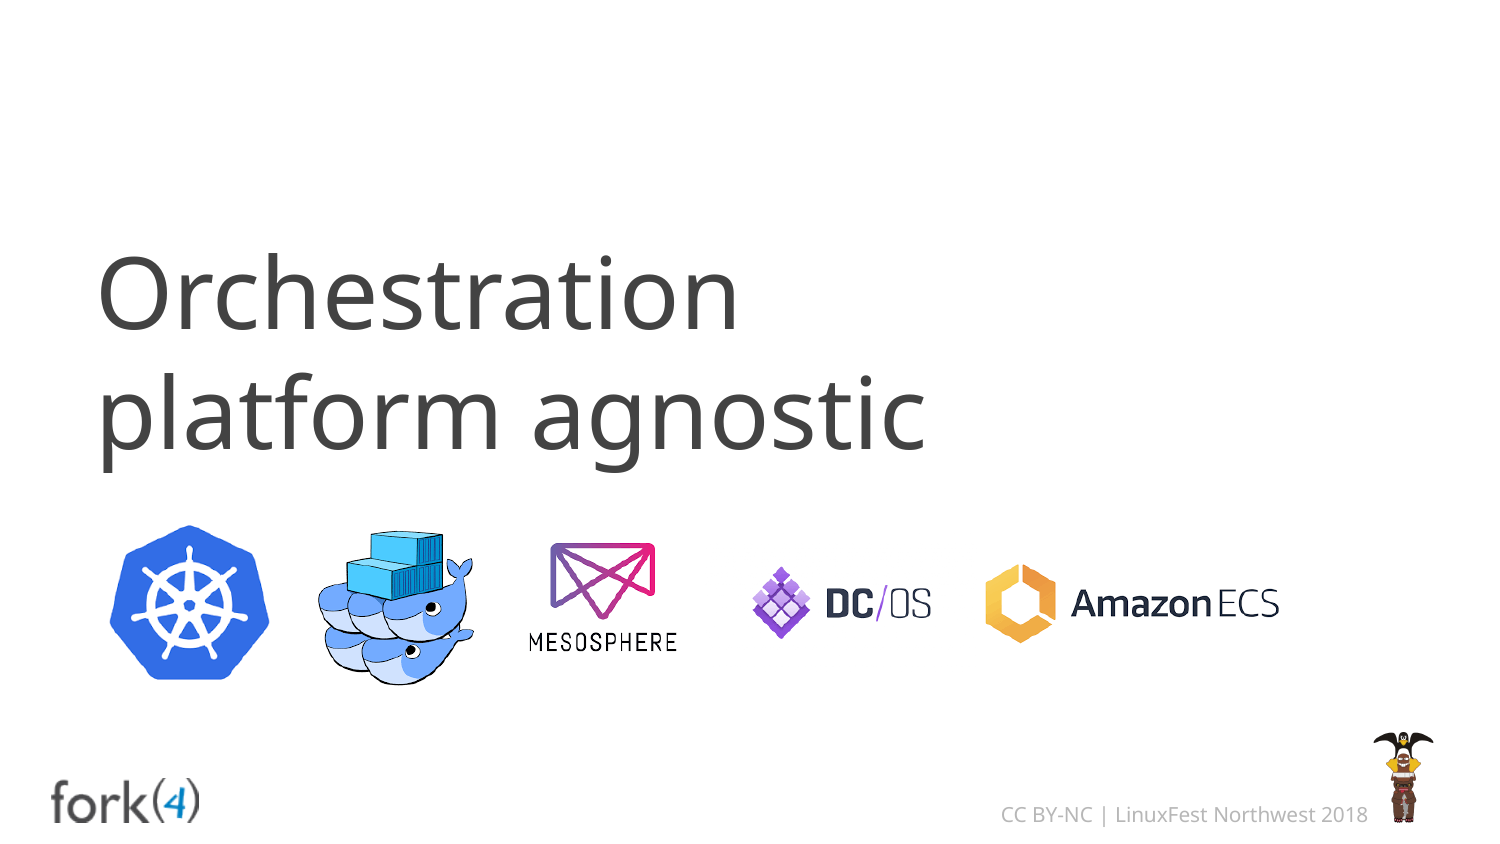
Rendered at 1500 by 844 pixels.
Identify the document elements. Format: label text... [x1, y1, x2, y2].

picture [104, 517, 274, 687]
picture [296, 502, 500, 703]
picture [505, 502, 700, 697]
title Orchestration platform agnostic [80, 73, 1125, 745]
picture [1358, 732, 1449, 823]
picture [51, 778, 199, 823]
picture [705, 531, 1366, 674]
